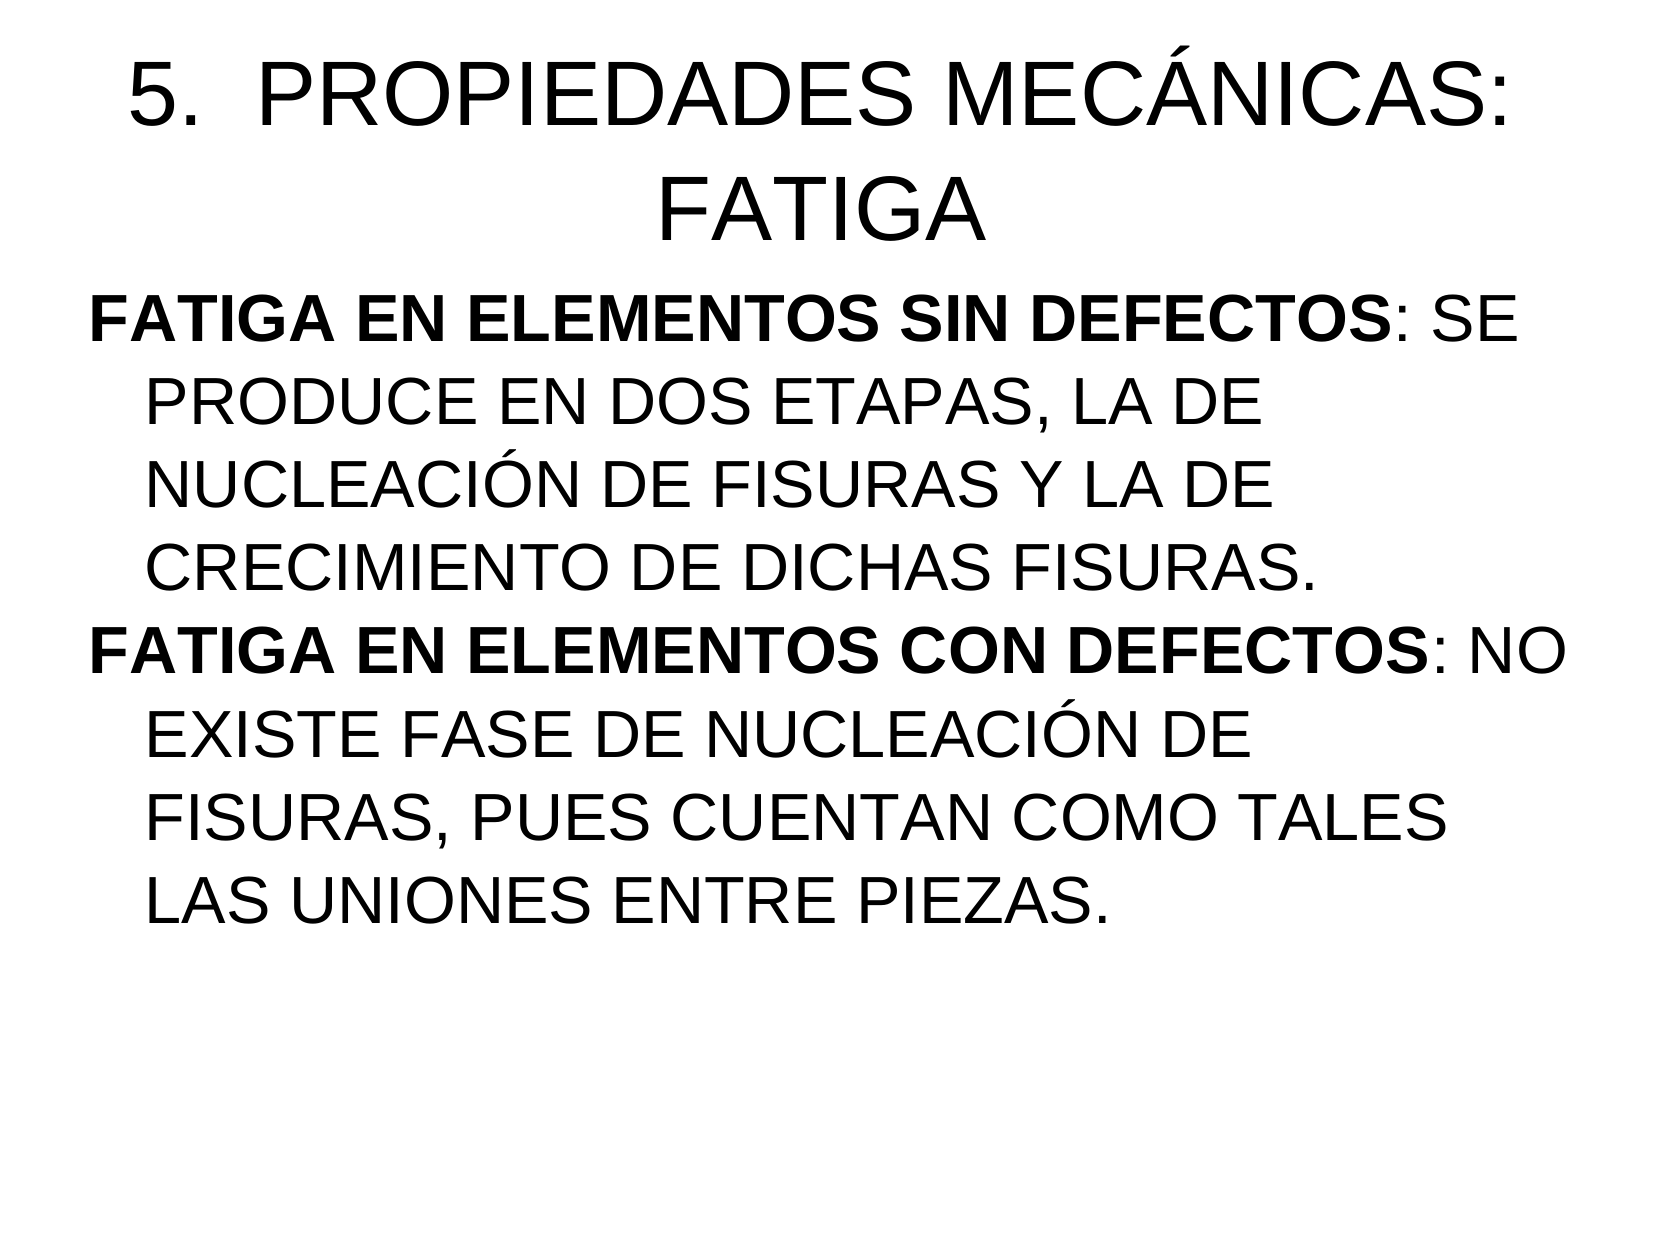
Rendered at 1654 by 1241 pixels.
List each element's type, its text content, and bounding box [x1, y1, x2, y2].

title 5. PROPIEDADES MECÁNICAS: FATIGA [77, 29, 1565, 259]
subtitle FATIGA EN ELEMENTOS SIN DEFECTOS: SE PRODUCE EN DOS ETAPAS, LA DE NUCLEACIÓN DE FISURAS Y LA DE CRECIMIENTO DE DICHAS FISURAS. FATIGA EN ELEMENTOS CON DEFECTOS: NO EXISTE FASE DE NUCLEACIÓN DE FISURAS, PUES CUENTAN COMO TALES LAS UNIONES ENTRE PIEZAS. [88, 271, 1577, 1241]
